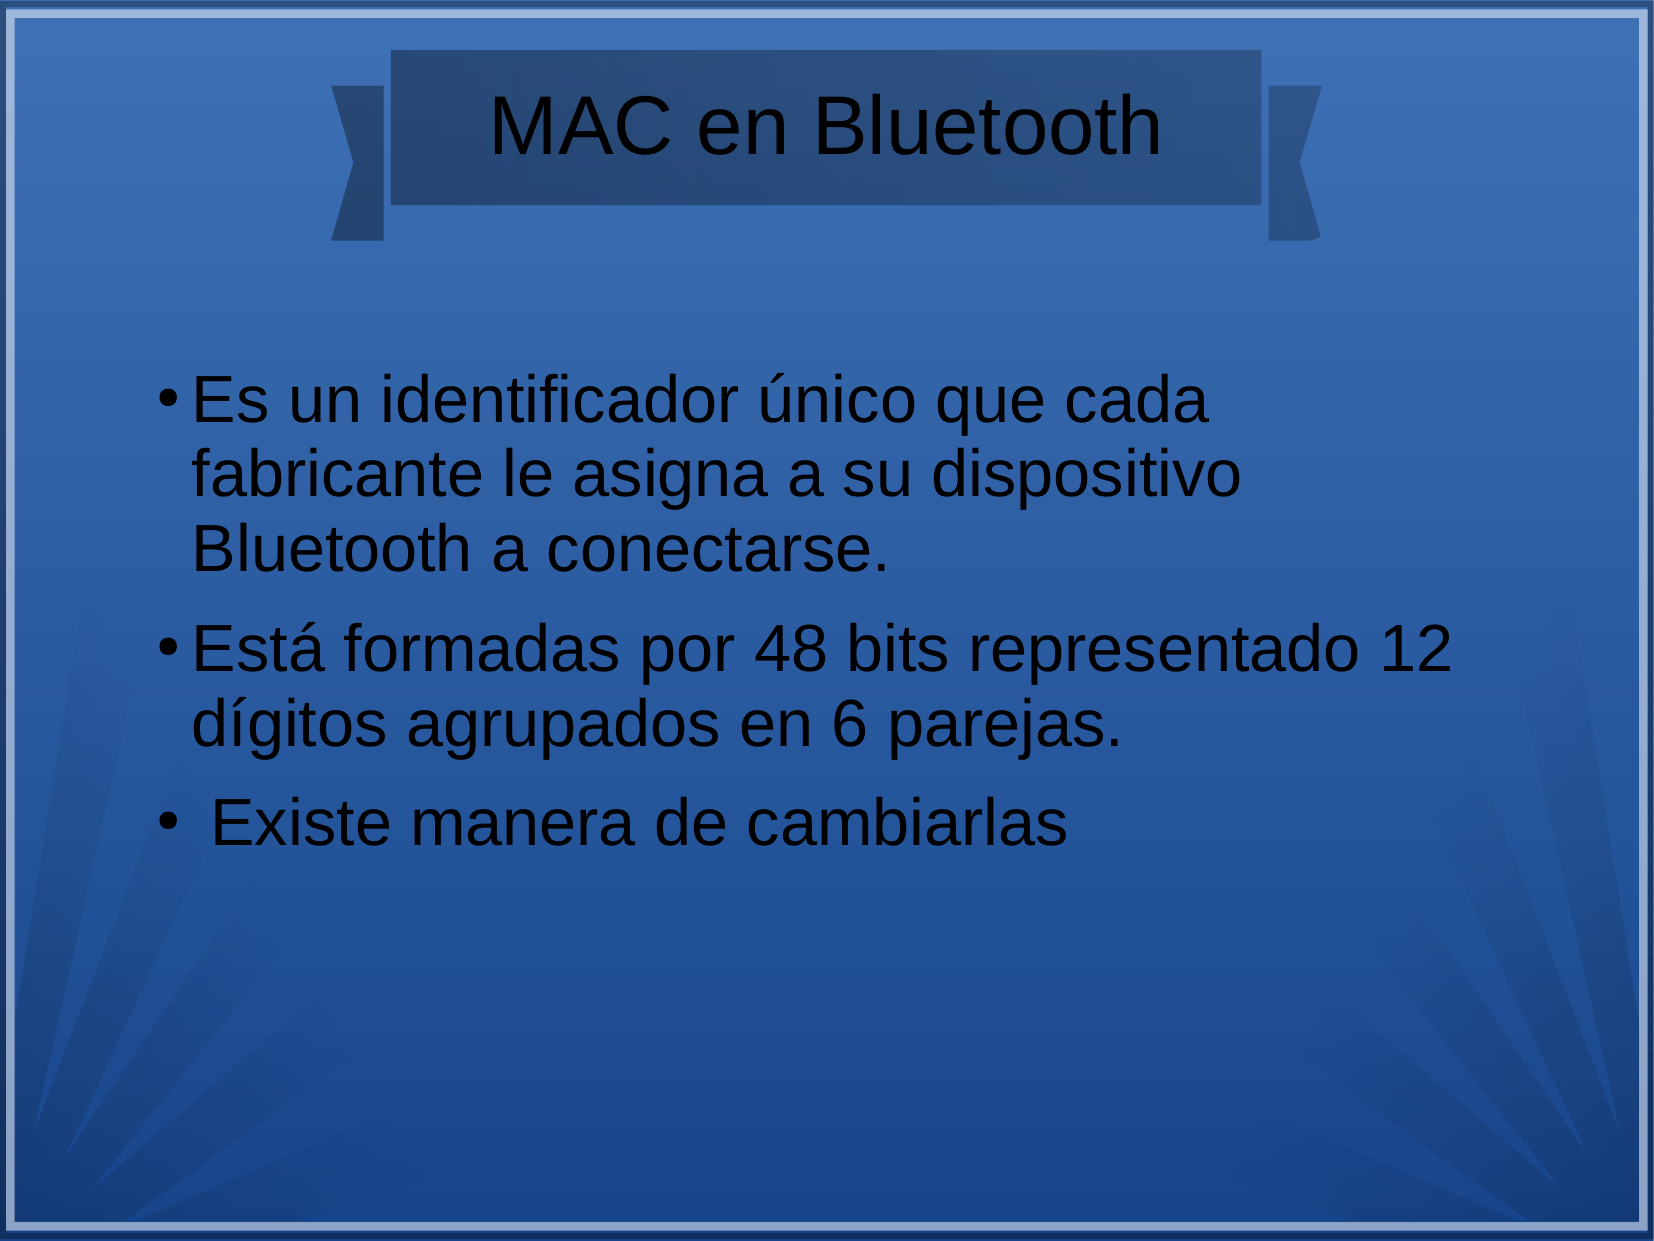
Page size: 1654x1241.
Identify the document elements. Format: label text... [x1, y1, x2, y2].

text_box Es un identificador único que cada fabricante le asigna a su dispositivo Bluetooth a conectarse. Está formadas por 48 bits representado 12 dígitos agrupados en 6 parejas. Existe manera de cambiarlas [141, 354, 1501, 1063]
title MAC en Bluetooth [389, 47, 1264, 205]
